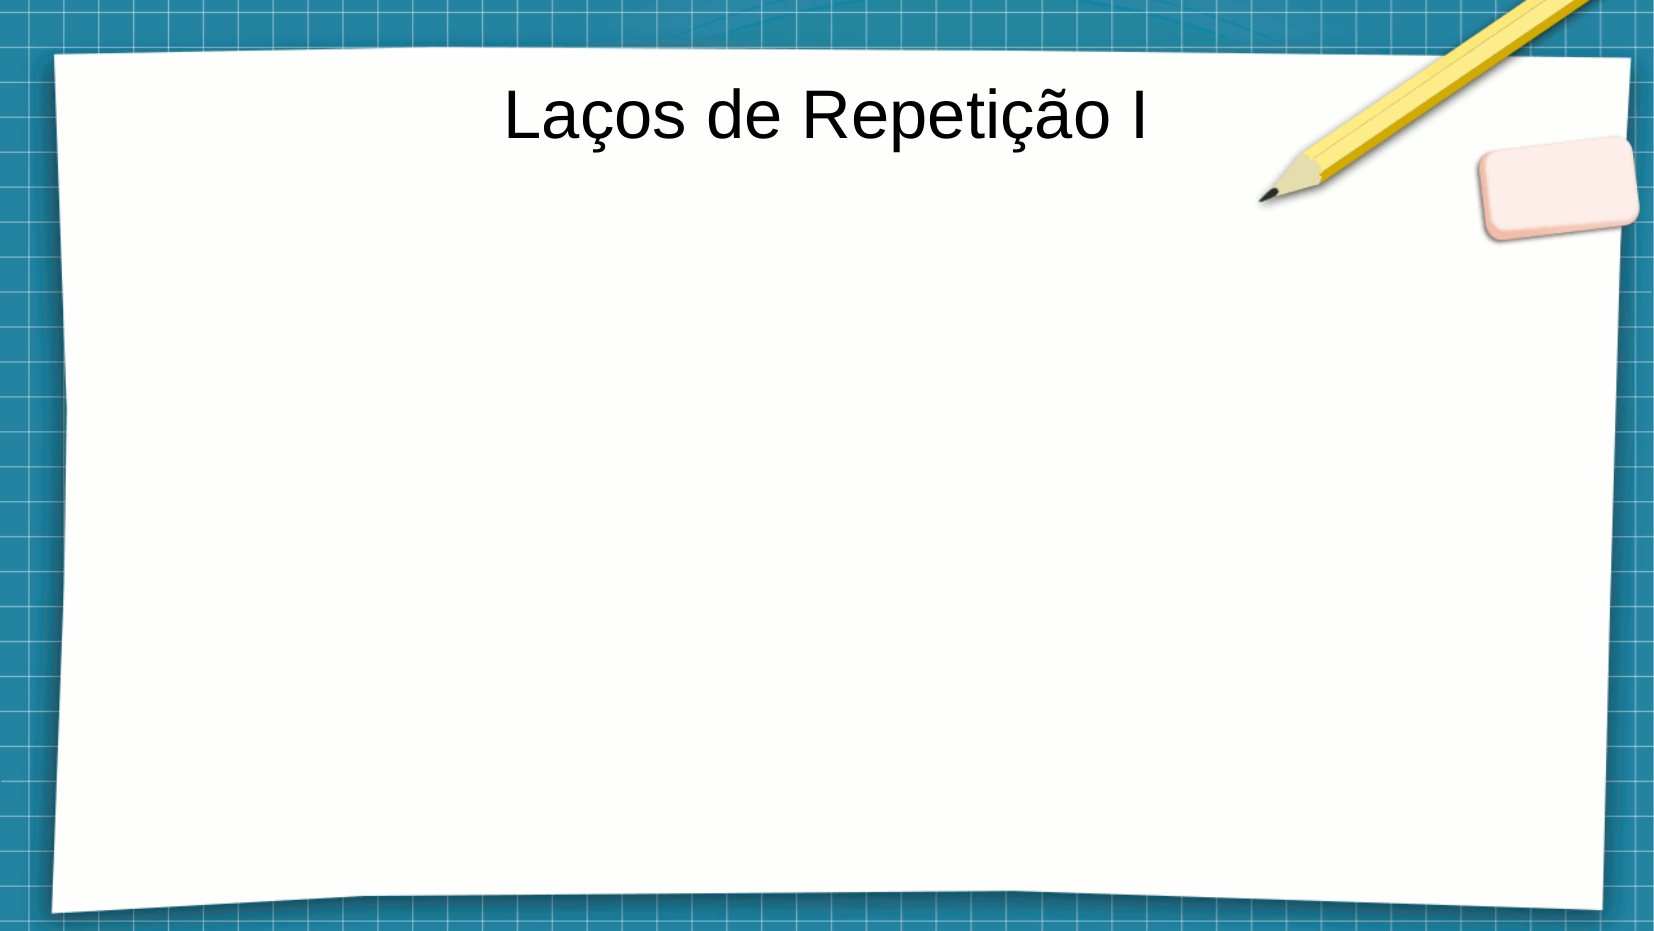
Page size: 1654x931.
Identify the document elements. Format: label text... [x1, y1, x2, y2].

title Laços de Repetição I [82, 37, 1571, 193]
picture [0, 0, 1654, 931]
